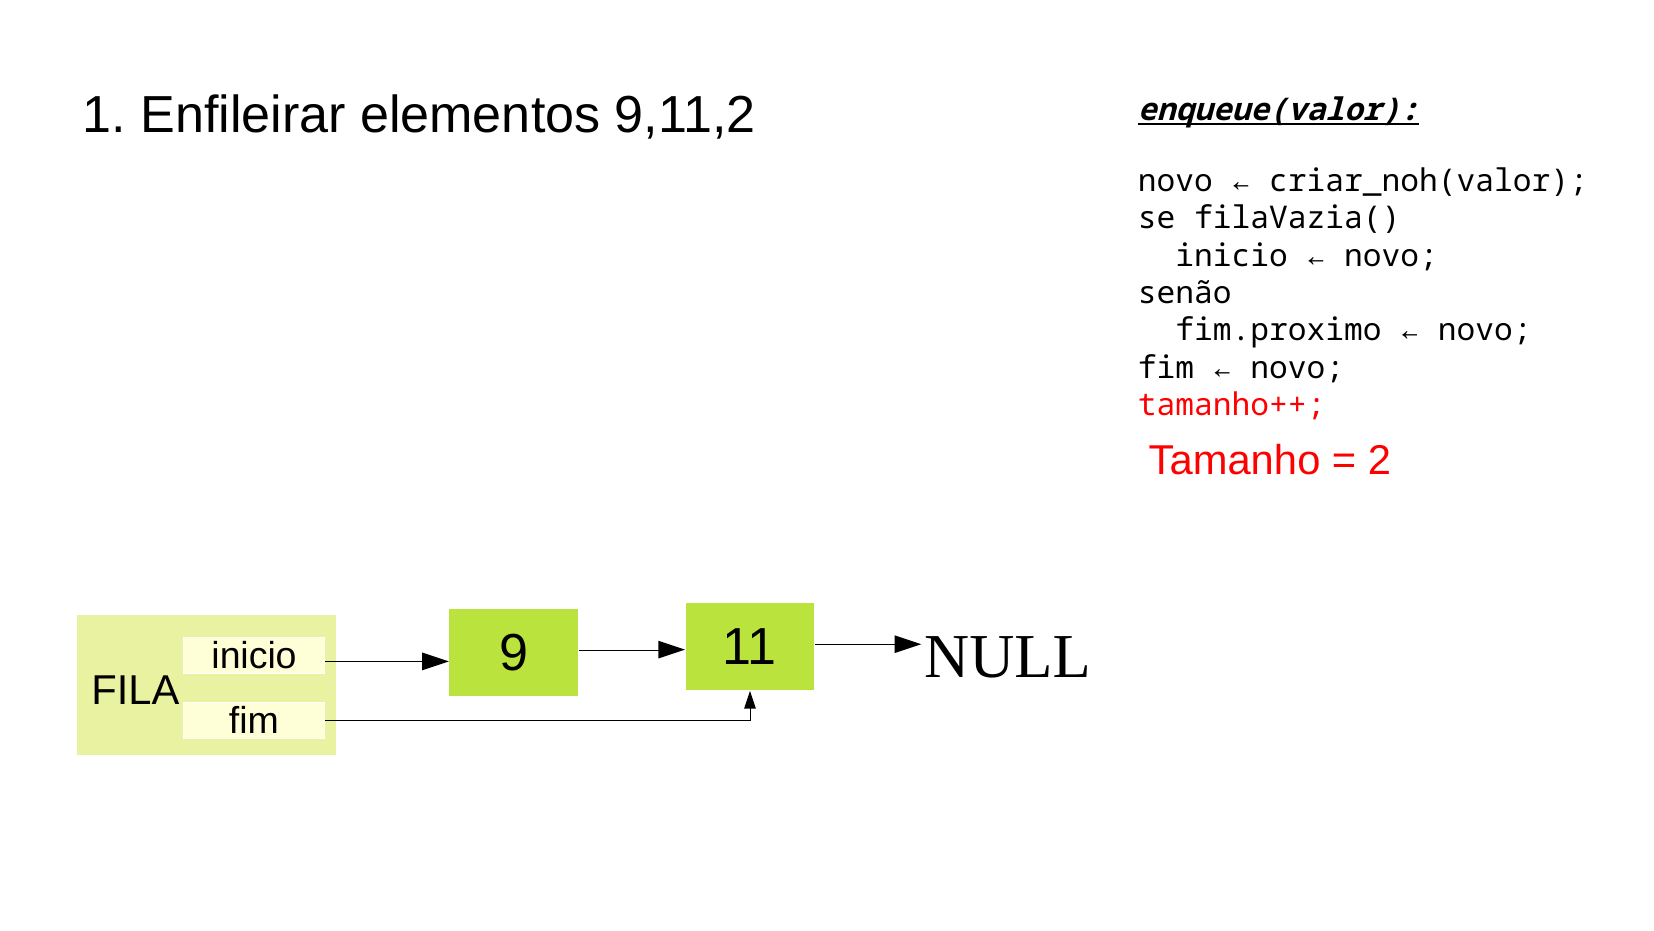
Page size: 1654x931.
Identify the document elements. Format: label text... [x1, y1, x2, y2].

text_box [76, 721, 337, 756]
text_box FILA [76, 659, 195, 721]
text_box 11 [685, 602, 815, 691]
text_box enqueue(valor): novo ← criar_noh(valor); se filaVazia() inicio ← novo; senão fim.proximo ← novo; fim ← novo; tamanho++; [1123, 81, 1613, 430]
title 1. Enfileirar elementos 9,11,2 [82, 37, 1571, 193]
text_box [195, 662, 337, 720]
text_box inicio [183, 637, 325, 674]
text_box fim [183, 702, 325, 739]
text_box NULL [909, 614, 1111, 692]
text_box Tamanho = 2 [1133, 430, 1418, 491]
text_box 9 [448, 608, 579, 697]
text_box [76, 614, 337, 661]
